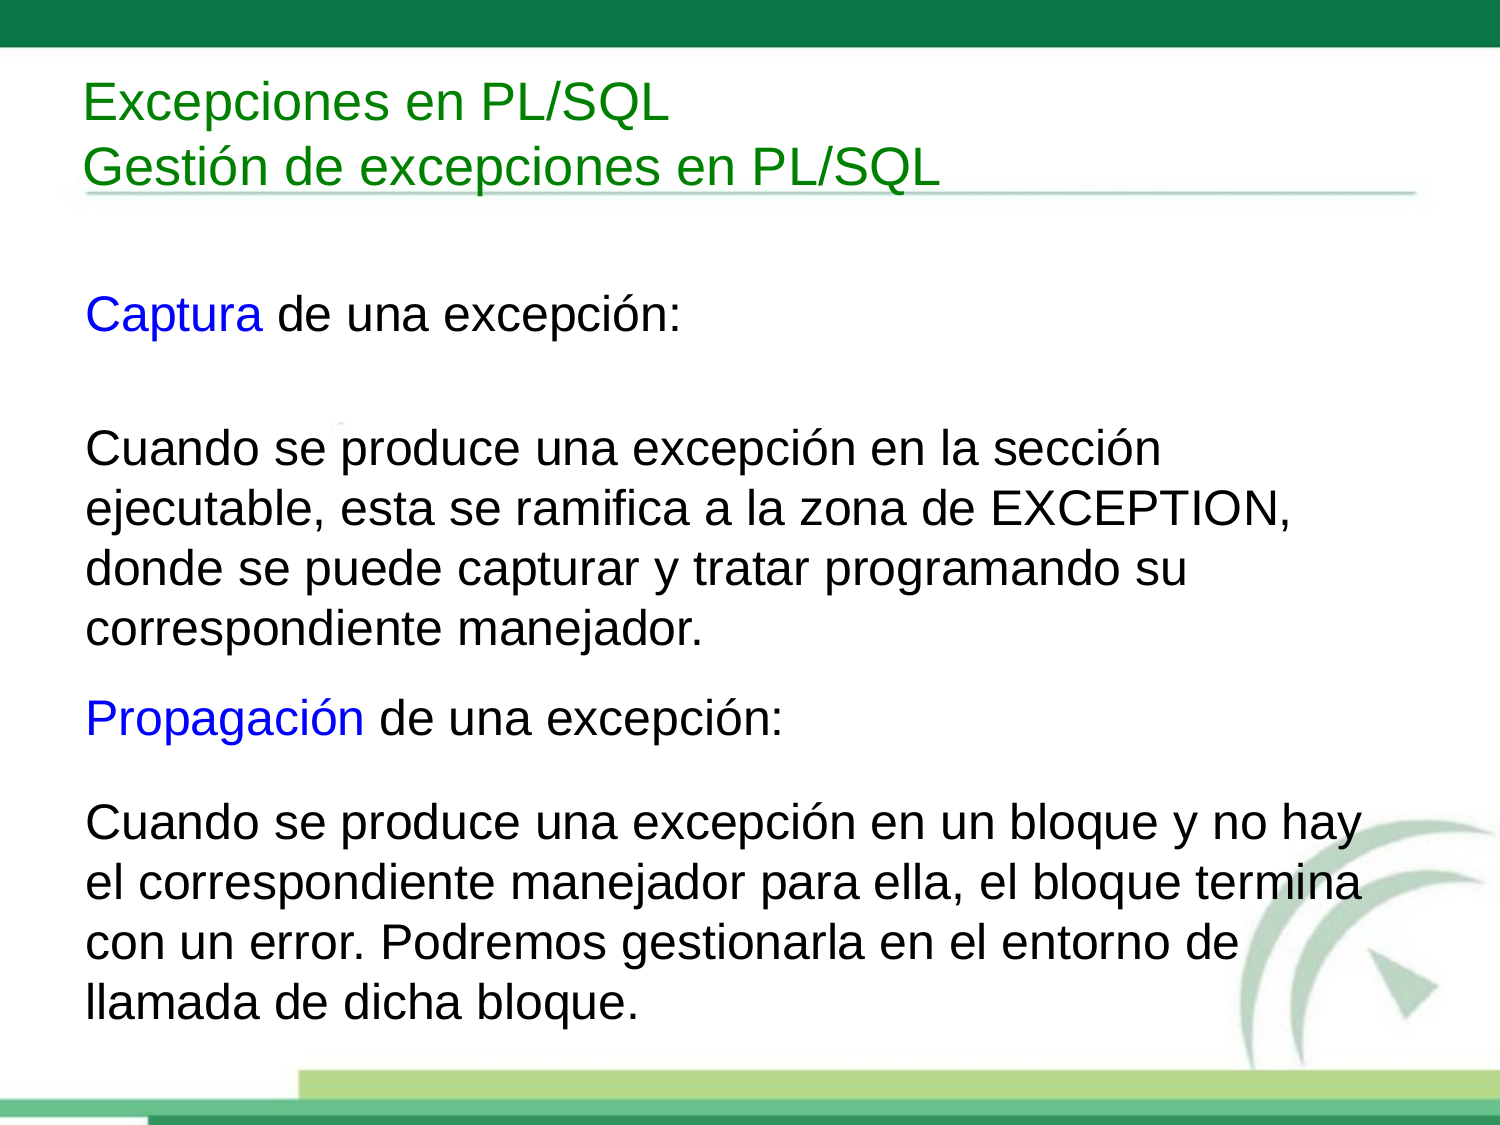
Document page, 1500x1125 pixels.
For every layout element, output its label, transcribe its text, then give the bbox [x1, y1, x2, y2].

picture [0, 0, 1500, 1125]
title Excepciones en PL/SQL Gestión de excepciones en PL/SQL [67, 59, 1418, 205]
list Captura de una excepción: Cuando se produce una excepción en la sección ejecutable, esta se ramifica a la zona de EXCEPTION, donde se puede capturar y tratar programando su correspondiente manejador. Propagación de una excepción: Cuando se produce una excepción en un bloque y no hay el correspondiente manejador para ella, el bloque termina con un error. Podremos gestionarla en el entorno de llamada de dicha bloque. [70, 199, 1421, 1056]
